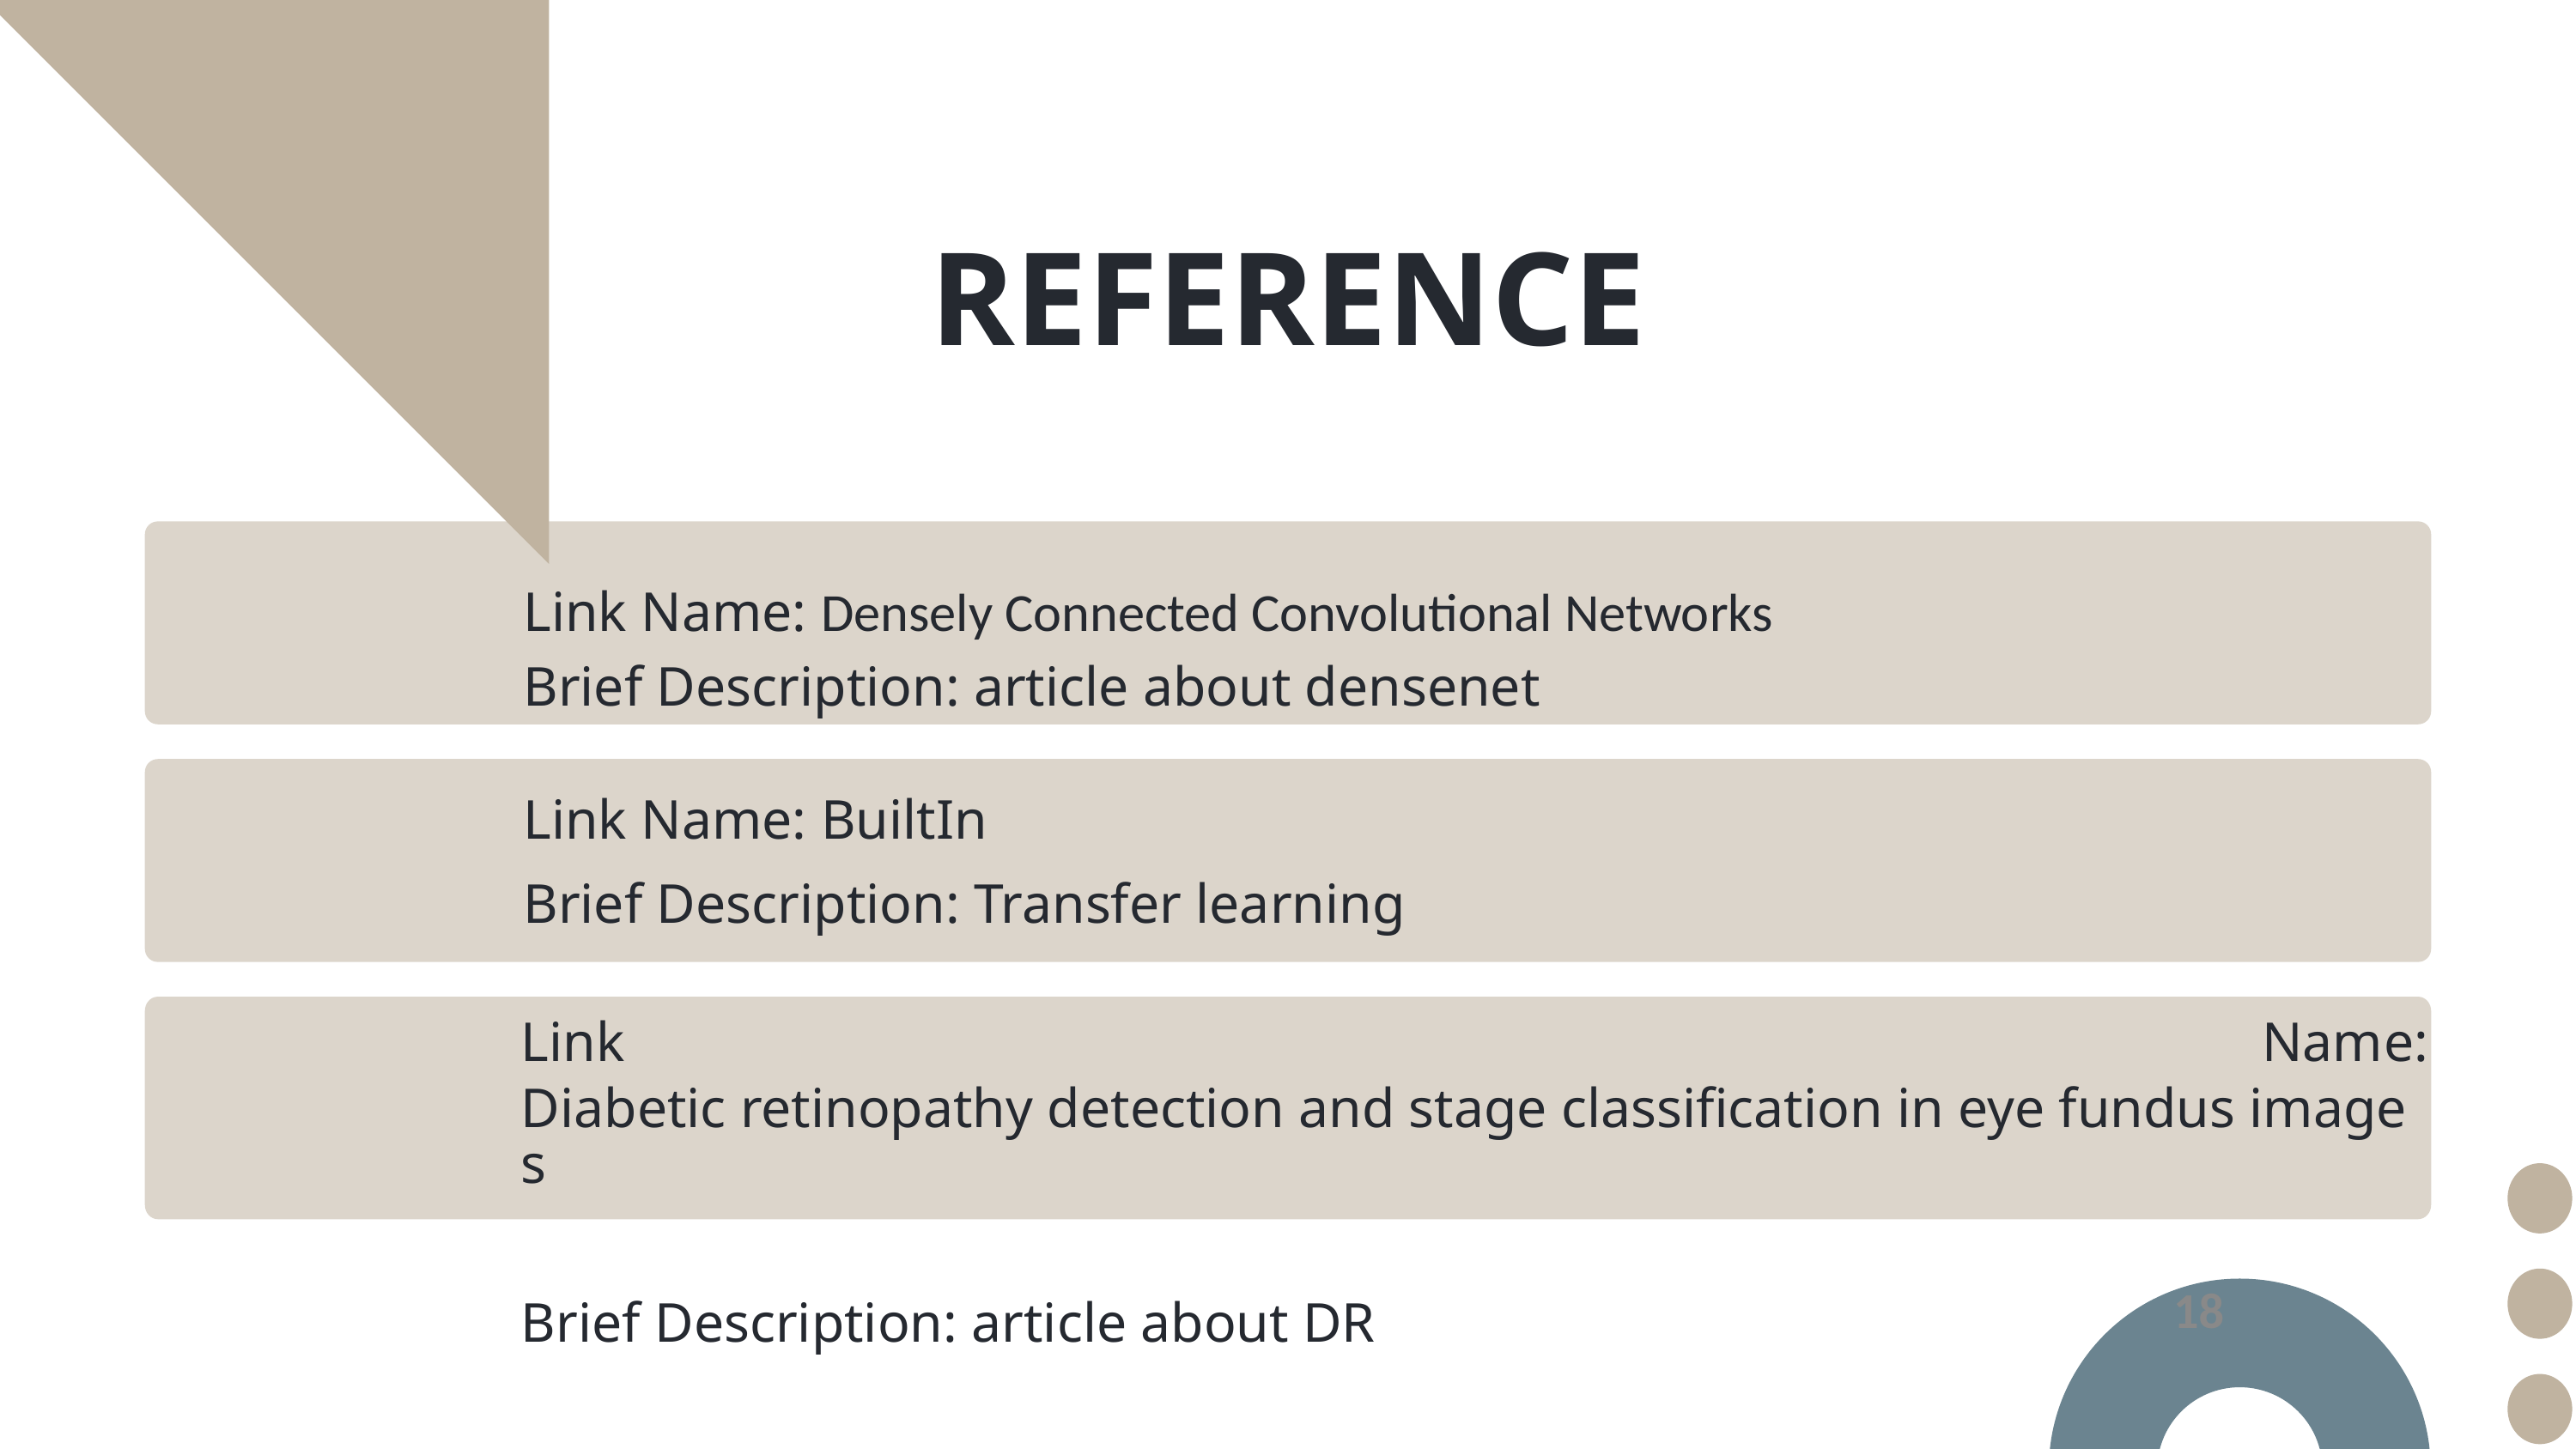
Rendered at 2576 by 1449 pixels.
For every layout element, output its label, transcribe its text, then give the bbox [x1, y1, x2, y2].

text_box [0, 0, 2432, 724]
text_box Link Name: Diabetic retinopathy detection and stage classification in eye fundus images ﻿Brief Description: article about DR [520, 997, 2429, 1217]
text_box [2048, 1278, 2432, 1449]
text_box REFERENCE [604, 268, 1972, 385]
text_box [144, 974, 2432, 1220]
text_box [144, 738, 2432, 962]
text_box Link Name: Densely Connected Convolutional Networks ﻿Brief Description: article about densenet [523, 566, 2370, 711]
text_box [2503, 1158, 2576, 1449]
text_box Link Name: BuiltIn ﻿Brief Description: Transfer learning [523, 783, 1748, 928]
slide_number 18 [2160, 1271, 2461, 1324]
